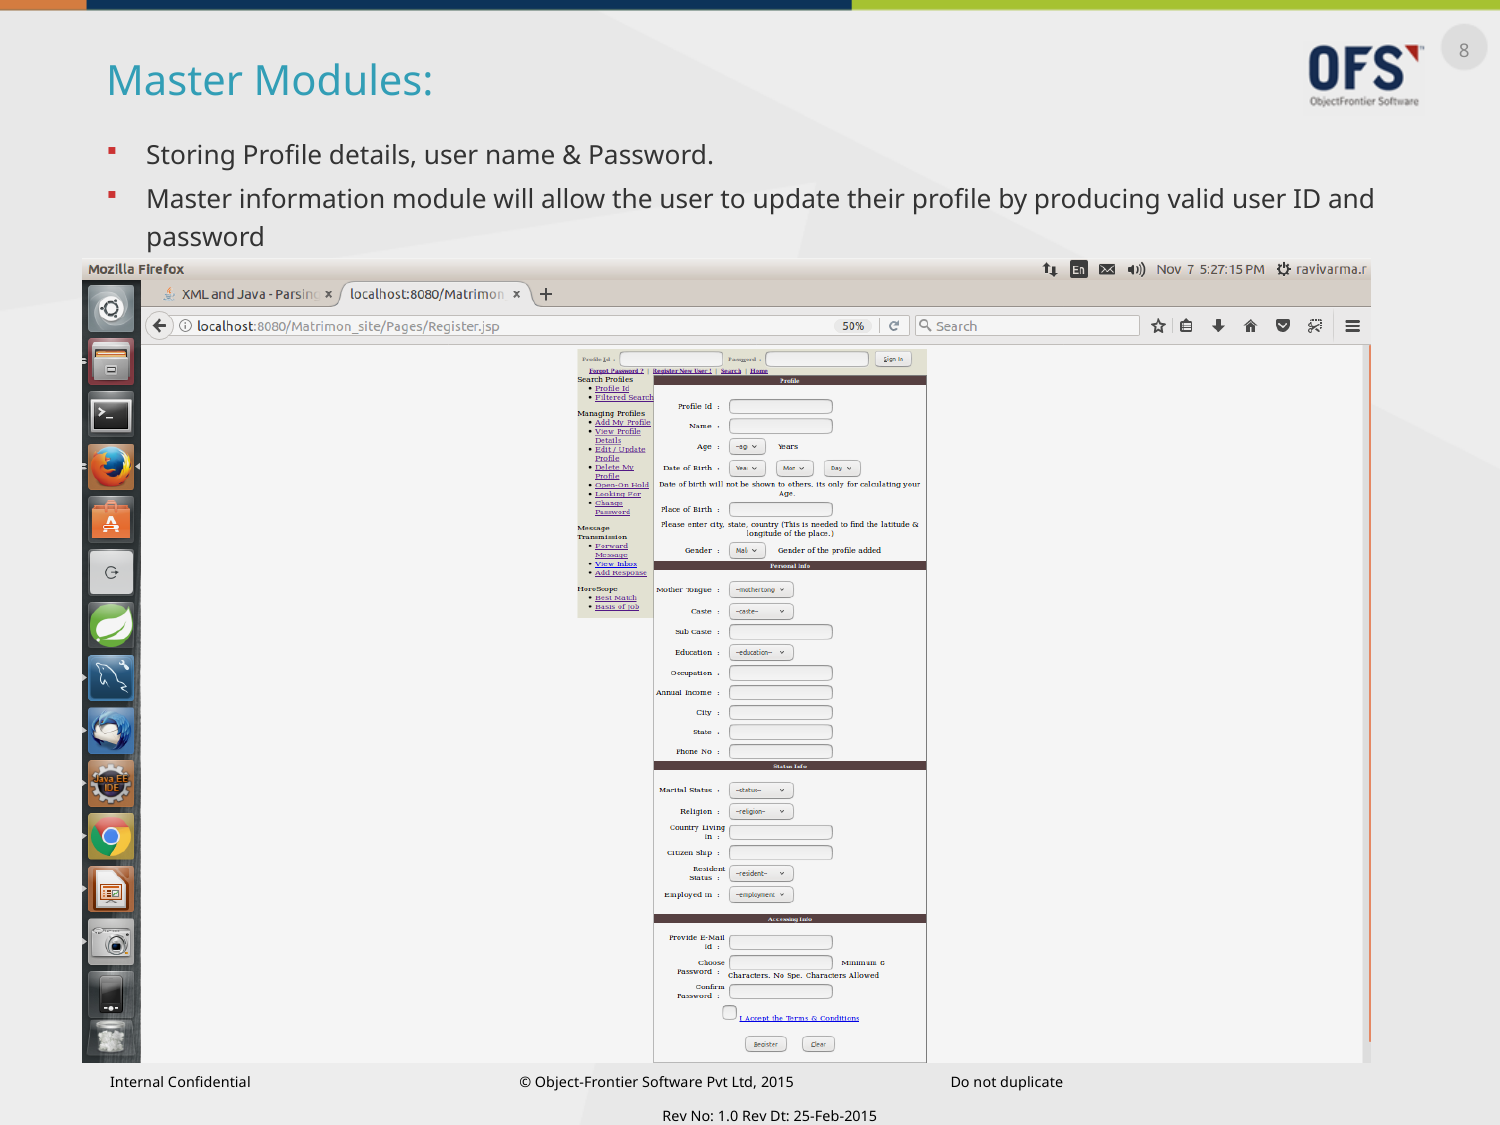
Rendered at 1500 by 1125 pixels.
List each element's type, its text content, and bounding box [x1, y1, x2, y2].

title Master Modules: [90, 23, 1441, 133]
picture [0, 0, 1500, 1125]
list Storing Profile details, user name & Password. Master information module will allow the user to update their profile by producing valid user ID and password [91, 124, 1442, 260]
